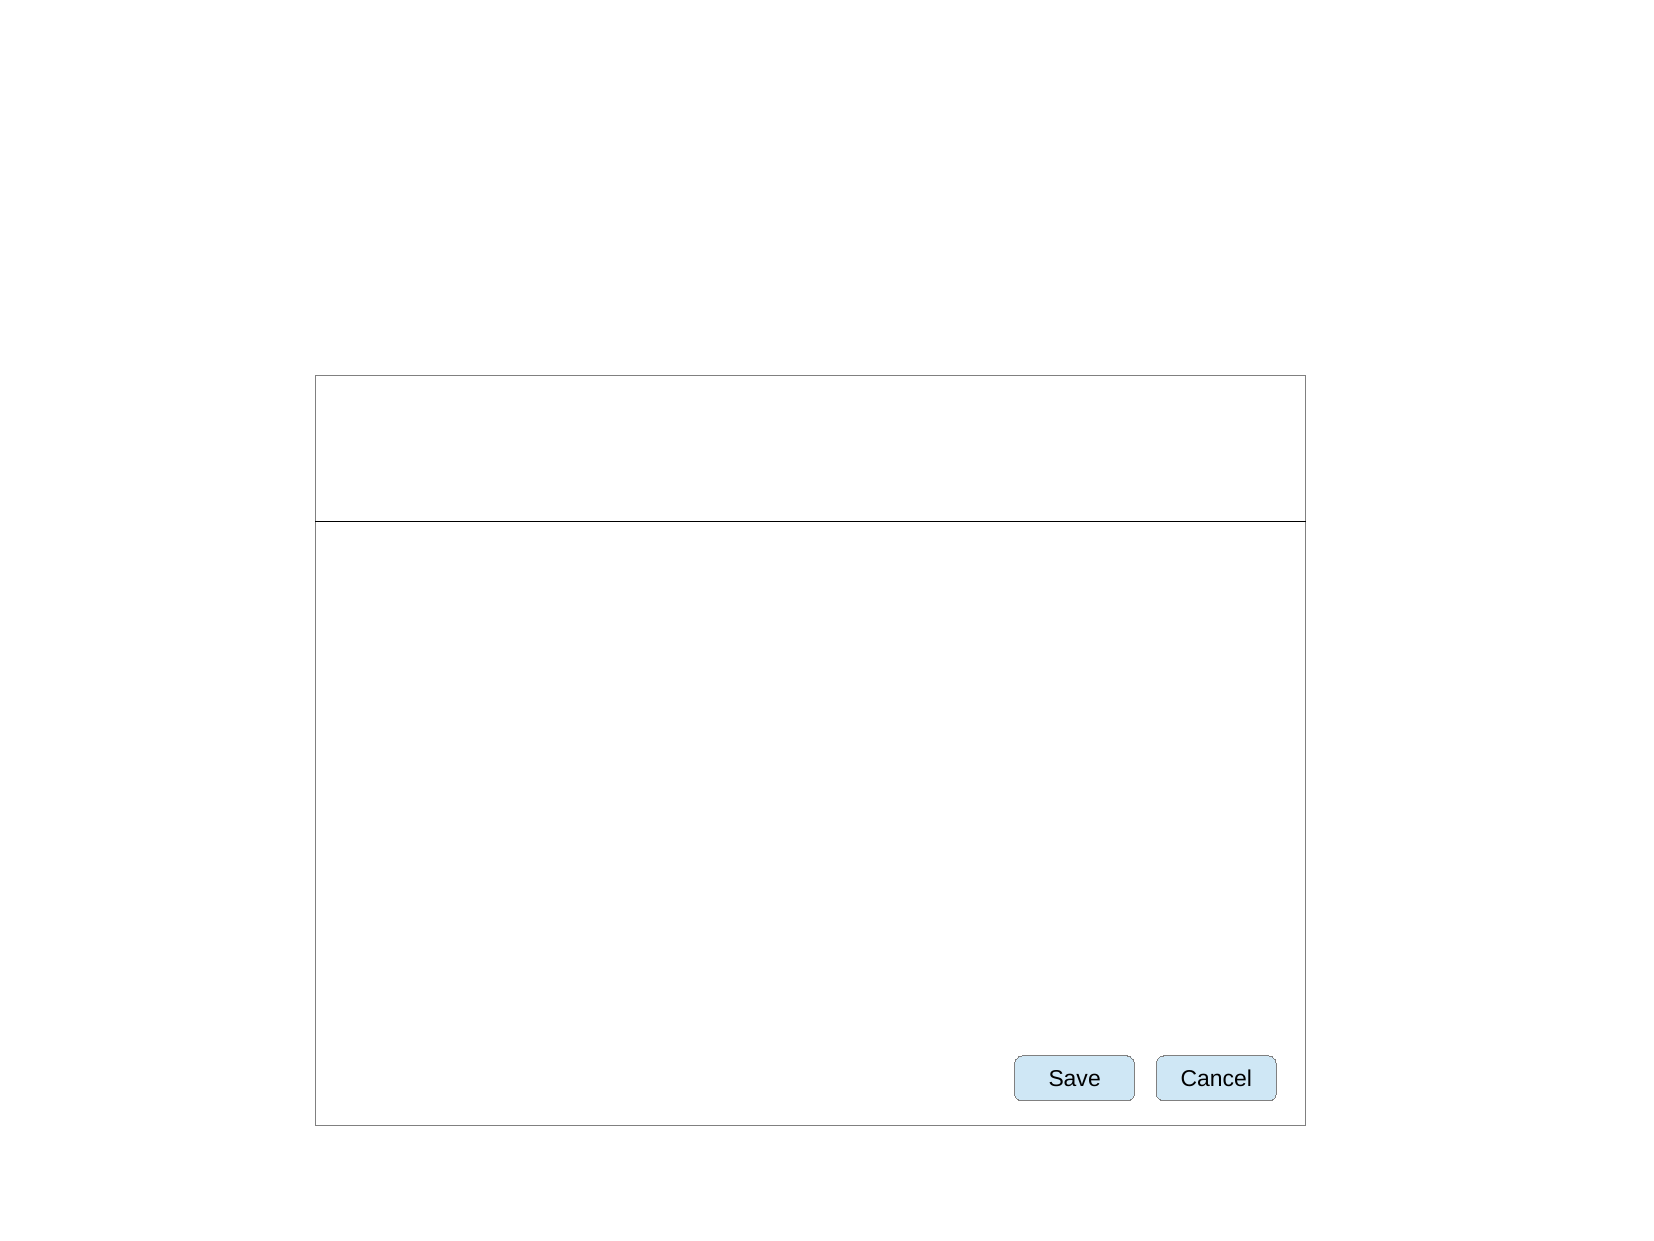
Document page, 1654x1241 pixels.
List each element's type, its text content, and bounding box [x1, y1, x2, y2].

text_box Cancel [1156, 1055, 1277, 1101]
text_box Save [1014, 1055, 1135, 1101]
